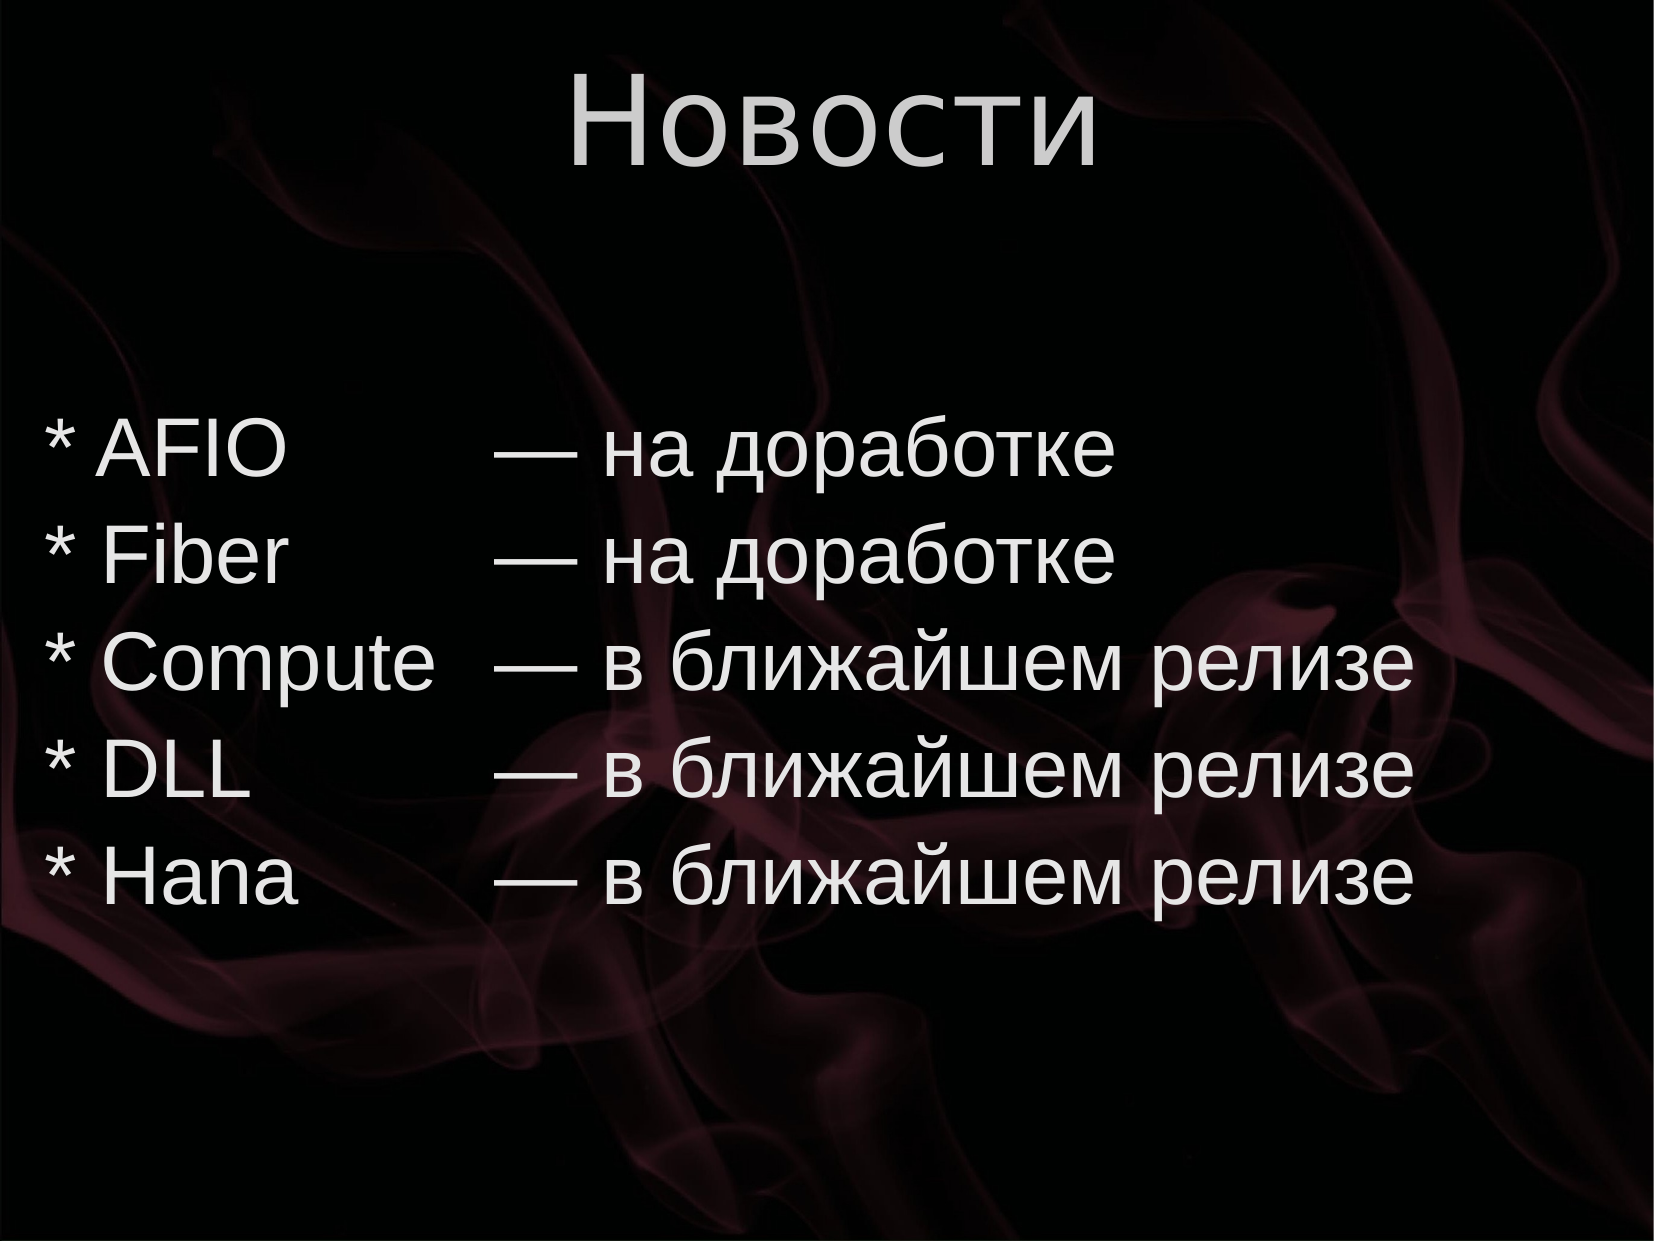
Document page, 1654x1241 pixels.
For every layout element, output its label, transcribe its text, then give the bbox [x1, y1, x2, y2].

text_box * AFIO — на доработке * Fiber — на доработке * Compute — в ближайшем релизе * DLL — в ближайшем релизе * Hana — в ближайшем релизе [30, 380, 1621, 917]
picture [0, 0, 1654, 1241]
title Новости [90, 45, 1579, 200]
